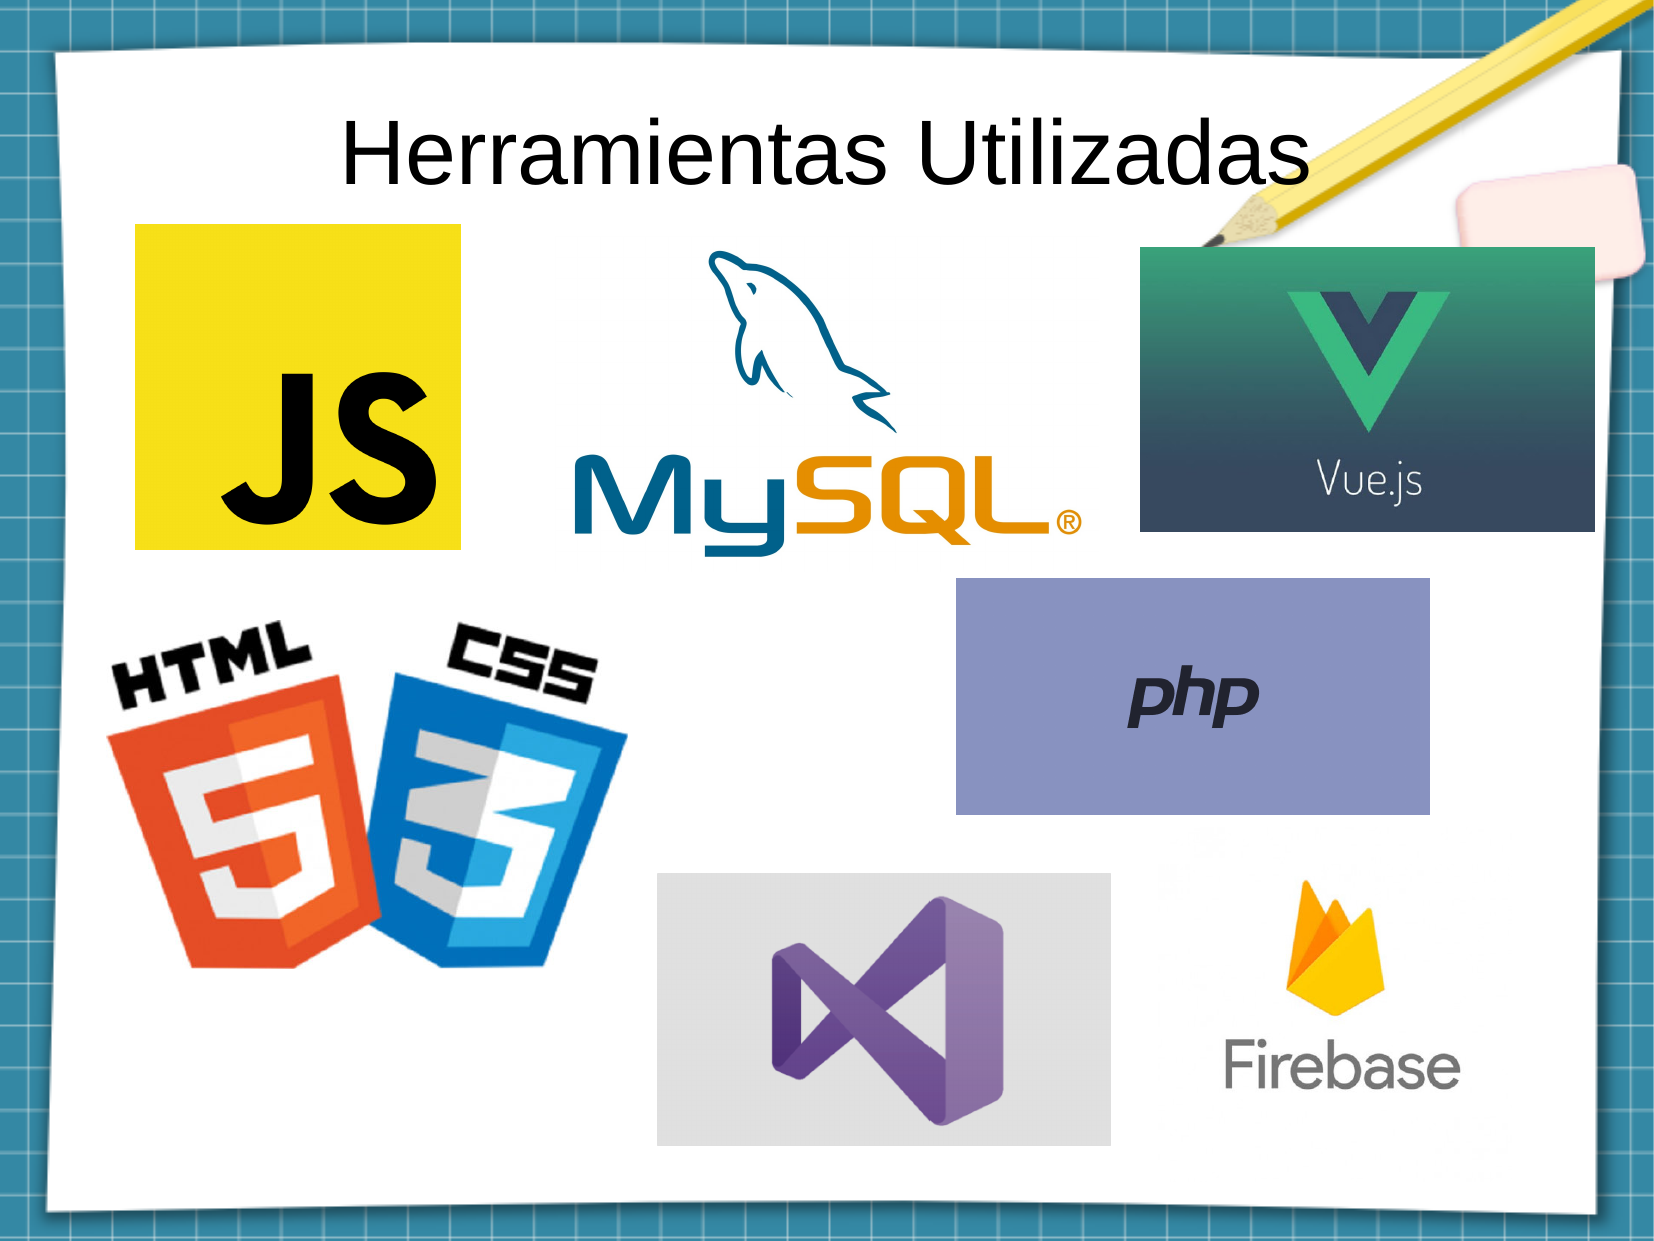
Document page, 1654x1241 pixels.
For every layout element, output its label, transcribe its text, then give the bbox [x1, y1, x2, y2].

title Herramientas Utilizadas [82, 49, 1571, 257]
picture [0, 0, 1654, 1241]
